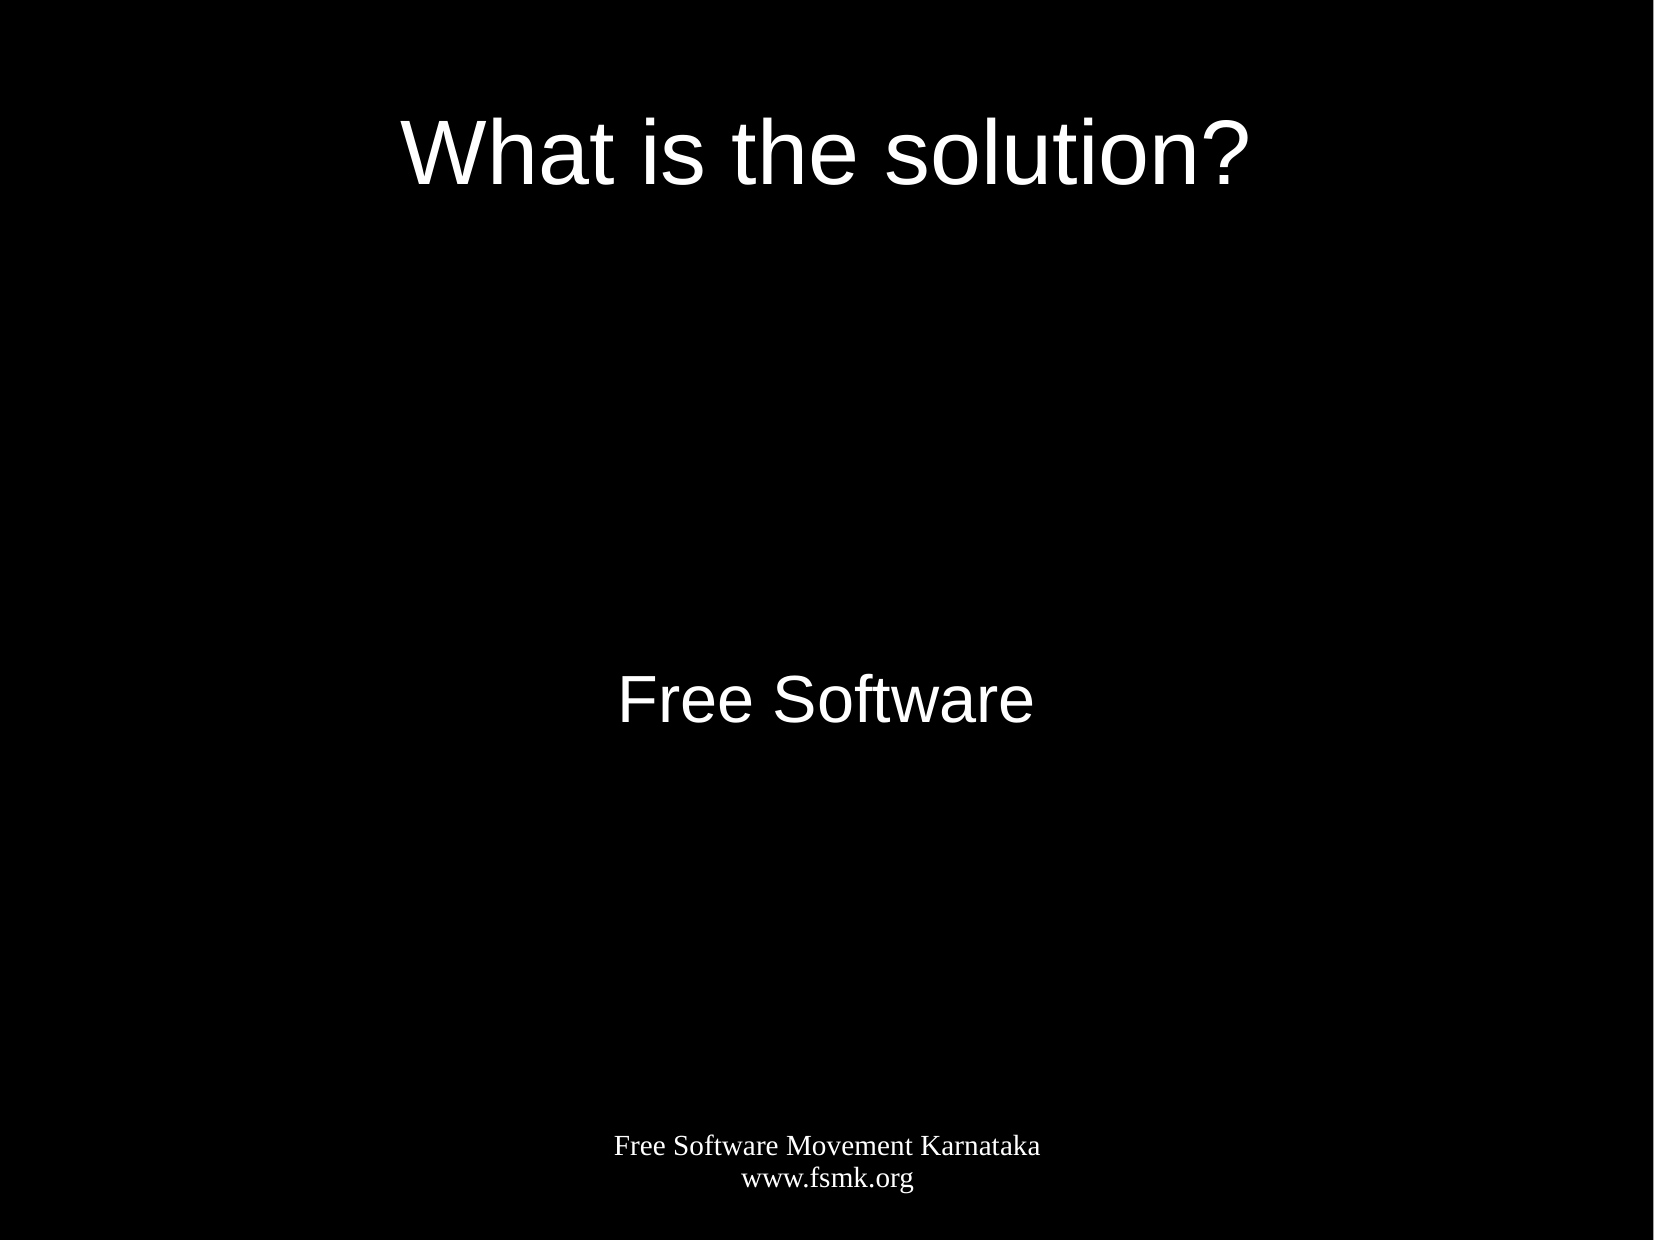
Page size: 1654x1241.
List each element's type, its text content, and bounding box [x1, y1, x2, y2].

title What is the solution? [82, 49, 1571, 257]
subtitle Free Software [82, 290, 1571, 1109]
